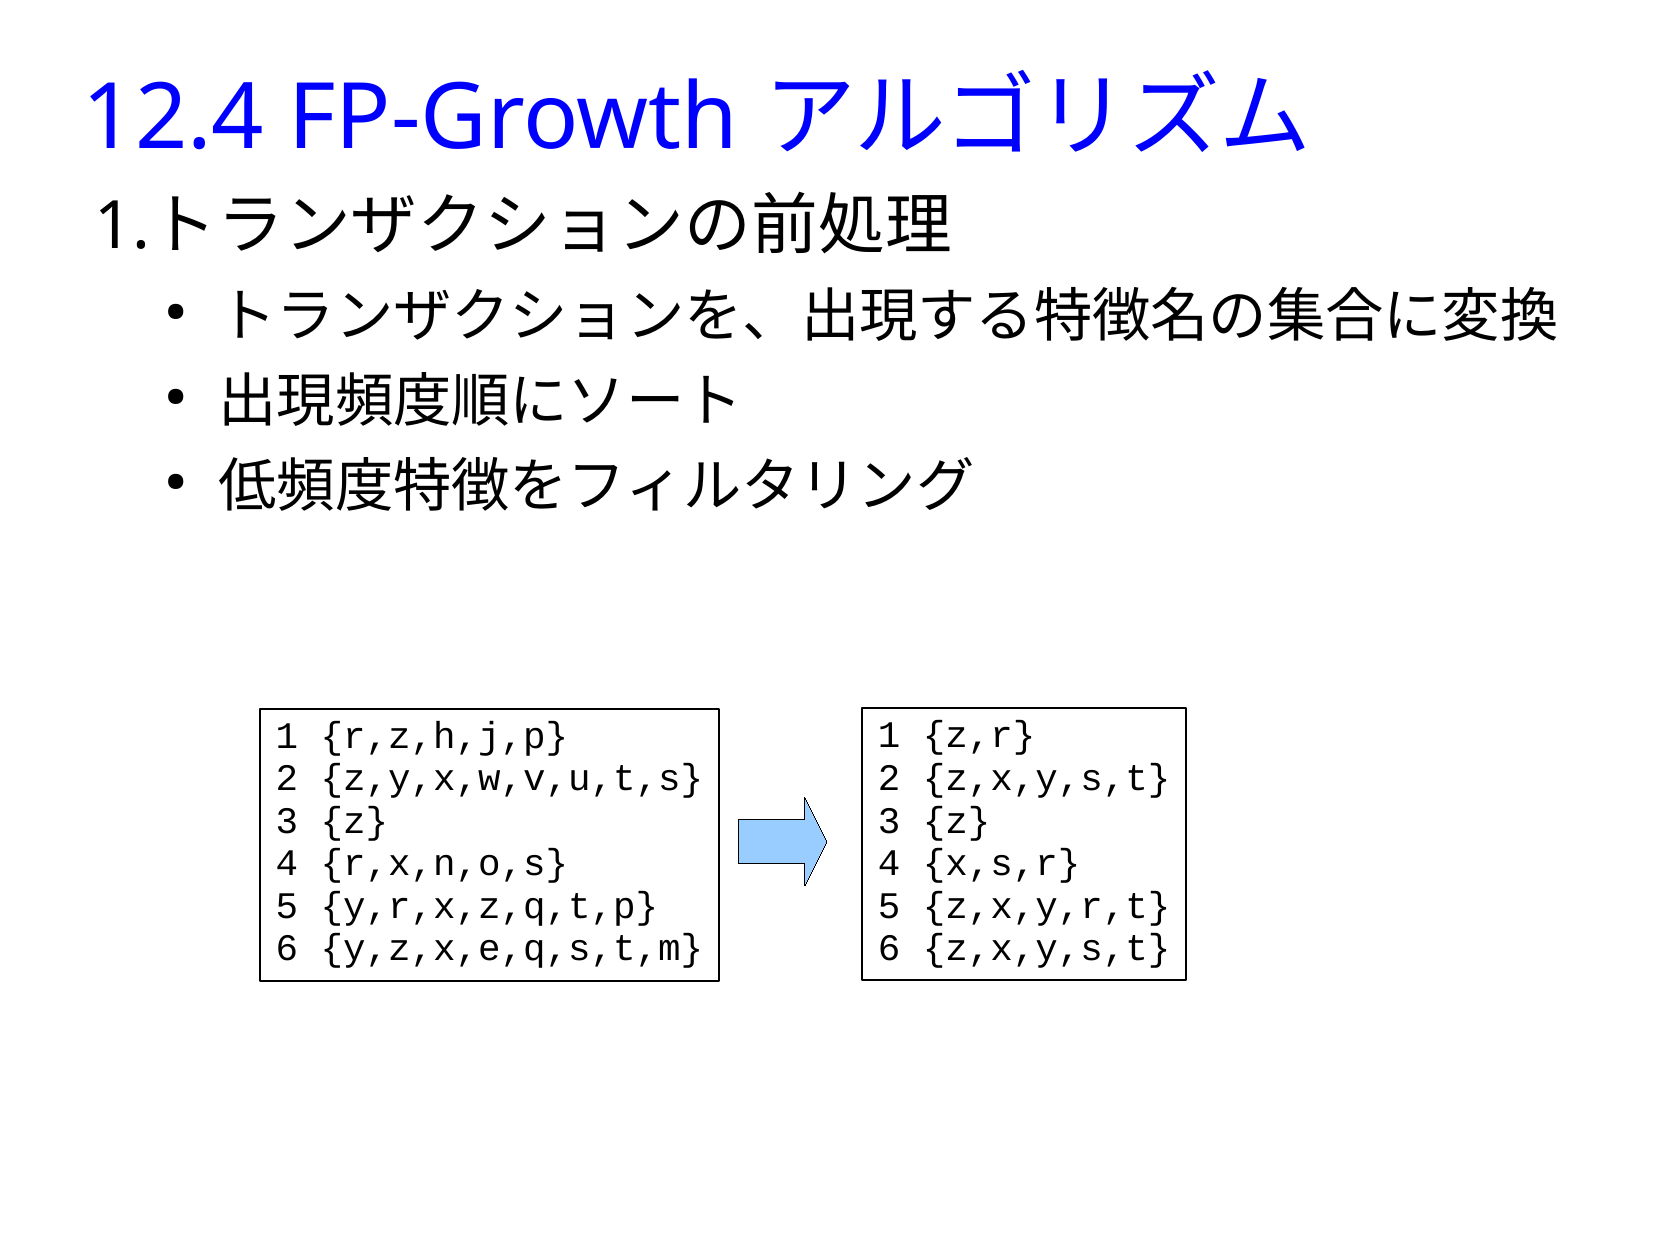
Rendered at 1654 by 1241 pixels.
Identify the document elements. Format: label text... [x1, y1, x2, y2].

text_box [738, 797, 827, 886]
list トランザクションの前処理 トランザクションを、出現する特徴名の集合に変換 出現頻度順にソート 低頻度特徴をフィルタリング [76, 177, 1565, 950]
text_box 1 {z,r} 2 {z,x,y,s,t} 3 {z} 4 {x,s,r} 5 {z,x,y,r,t} 6 {z,x,y,s,t} [862, 708, 1187, 981]
text_box 1 {r,z,h,j,p} 2 {z,y,x,w,v,u,t,s} 3 {z} 4 {r,x,n,o,s} 5 {y,r,x,z,q,t,p} 6 {y,z,x,e,q,s,t,m} [259, 708, 719, 981]
title 12.4 FP-Growthアルゴリズム [82, 44, 1571, 183]
